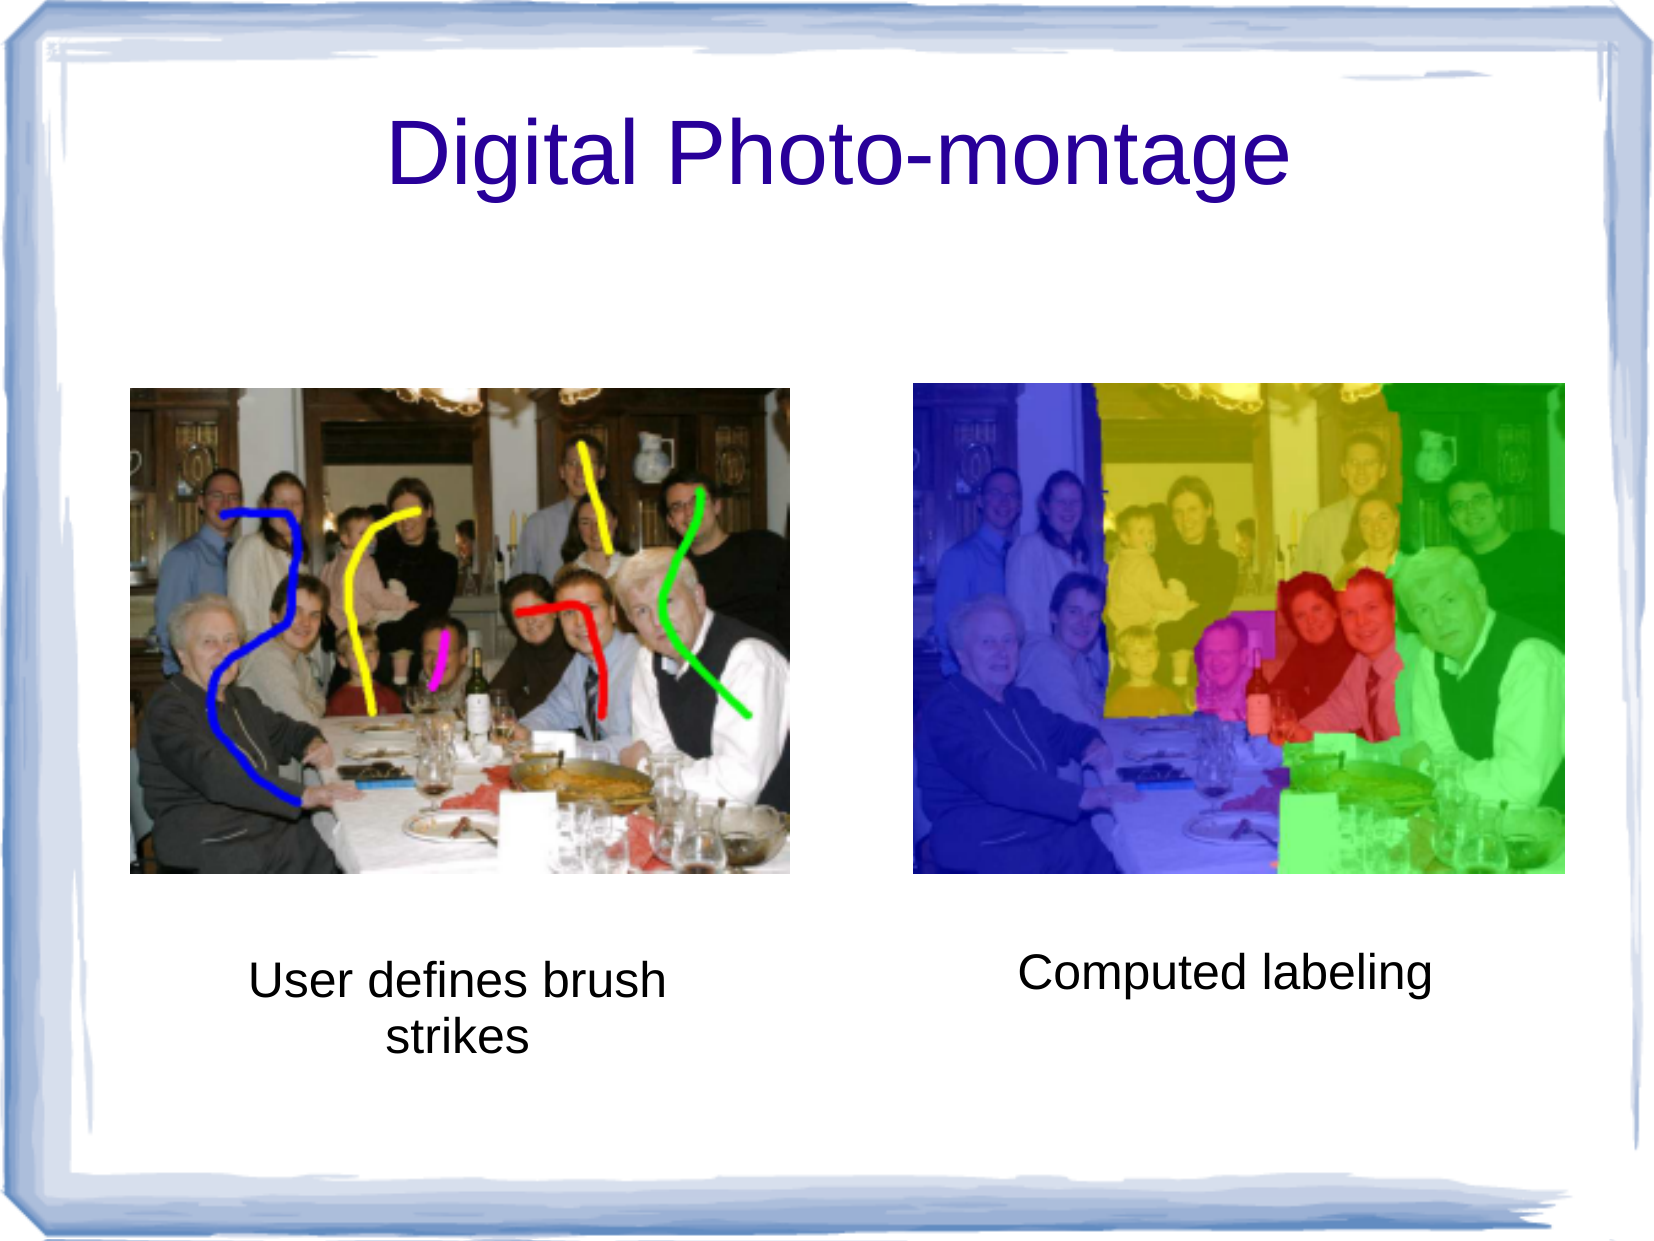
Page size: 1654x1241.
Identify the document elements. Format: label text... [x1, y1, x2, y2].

text_box User defines brush strikes [177, 944, 739, 1072]
text_box Computed labeling [944, 936, 1506, 1008]
picture [0, 0, 1654, 1241]
title Digital Photo-montage [82, 49, 1571, 257]
